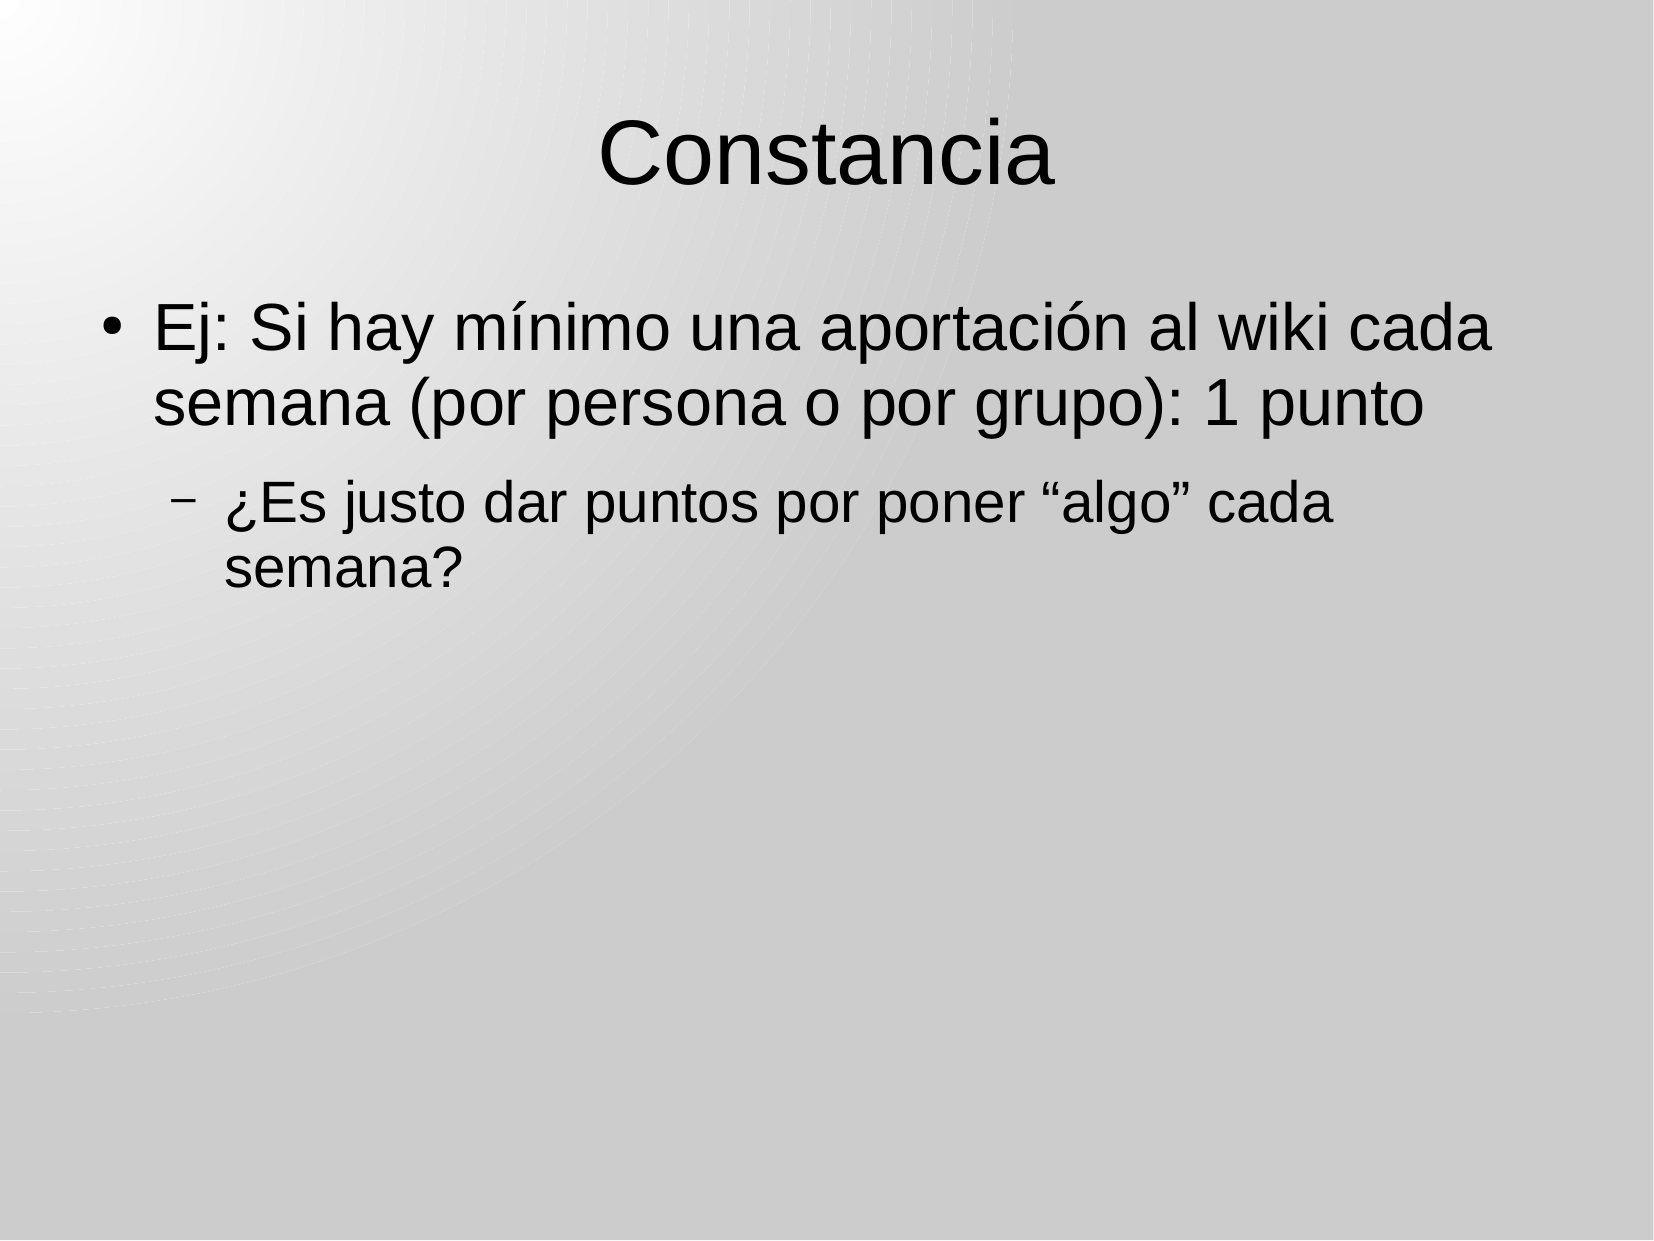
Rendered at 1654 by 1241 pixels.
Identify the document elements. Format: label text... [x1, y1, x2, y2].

list Ej: Si hay mínimo una aportación al wiki cada semana (por persona o por grupo): 1 punto ¿Es justo dar puntos por poner “algo” cada semana? [82, 290, 1538, 1109]
title Constancia [82, 49, 1571, 257]
